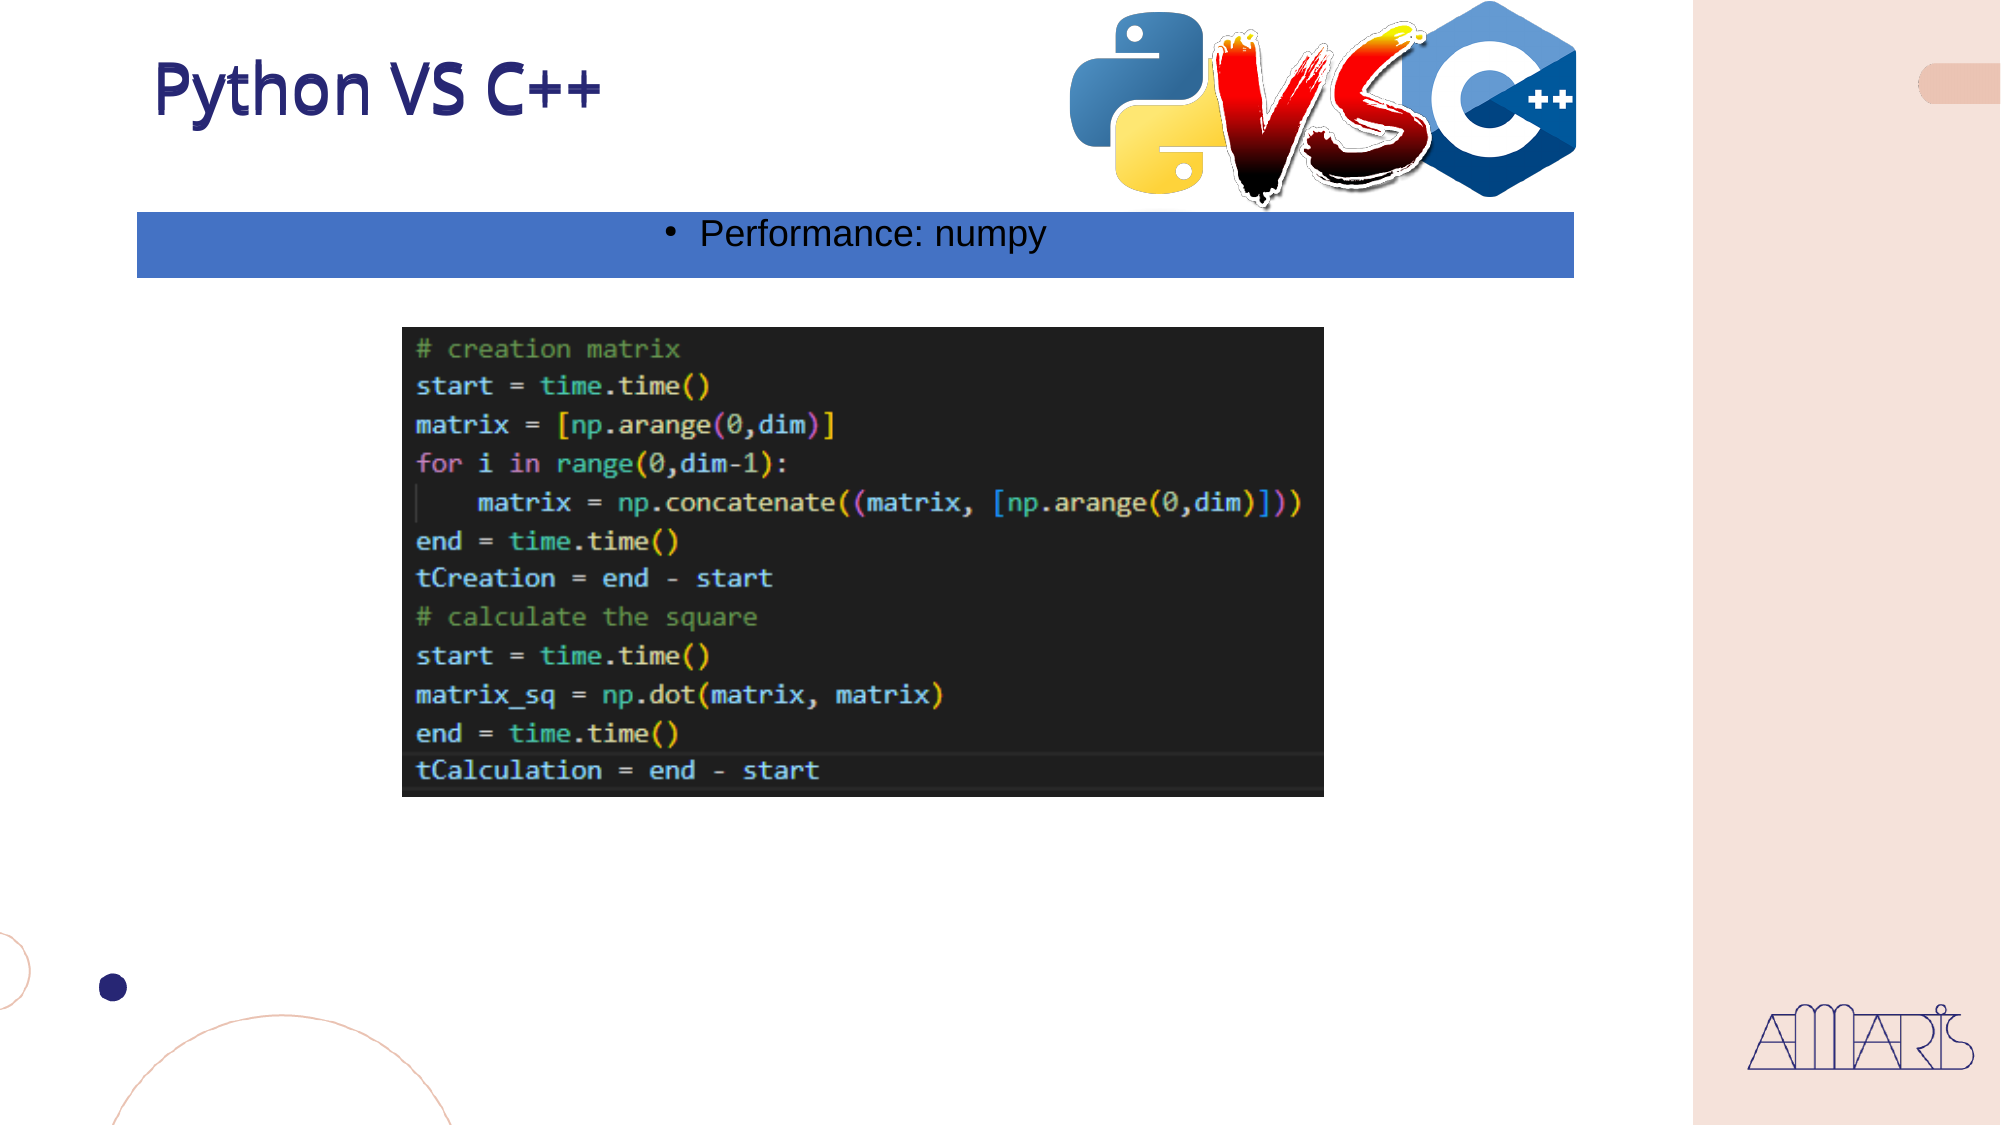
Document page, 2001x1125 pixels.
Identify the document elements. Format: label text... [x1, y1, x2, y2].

picture [1069, 1, 1577, 45]
text_box Python VS C++ [137, 45, 1577, 134]
picture [1069, 139, 1577, 216]
picture [402, 327, 1324, 798]
table_header Performance: numpy [137, 212, 1574, 273]
text_box Python VS C++ [137, 134, 1577, 139]
table_header Performance: numpy [137, 273, 1574, 278]
